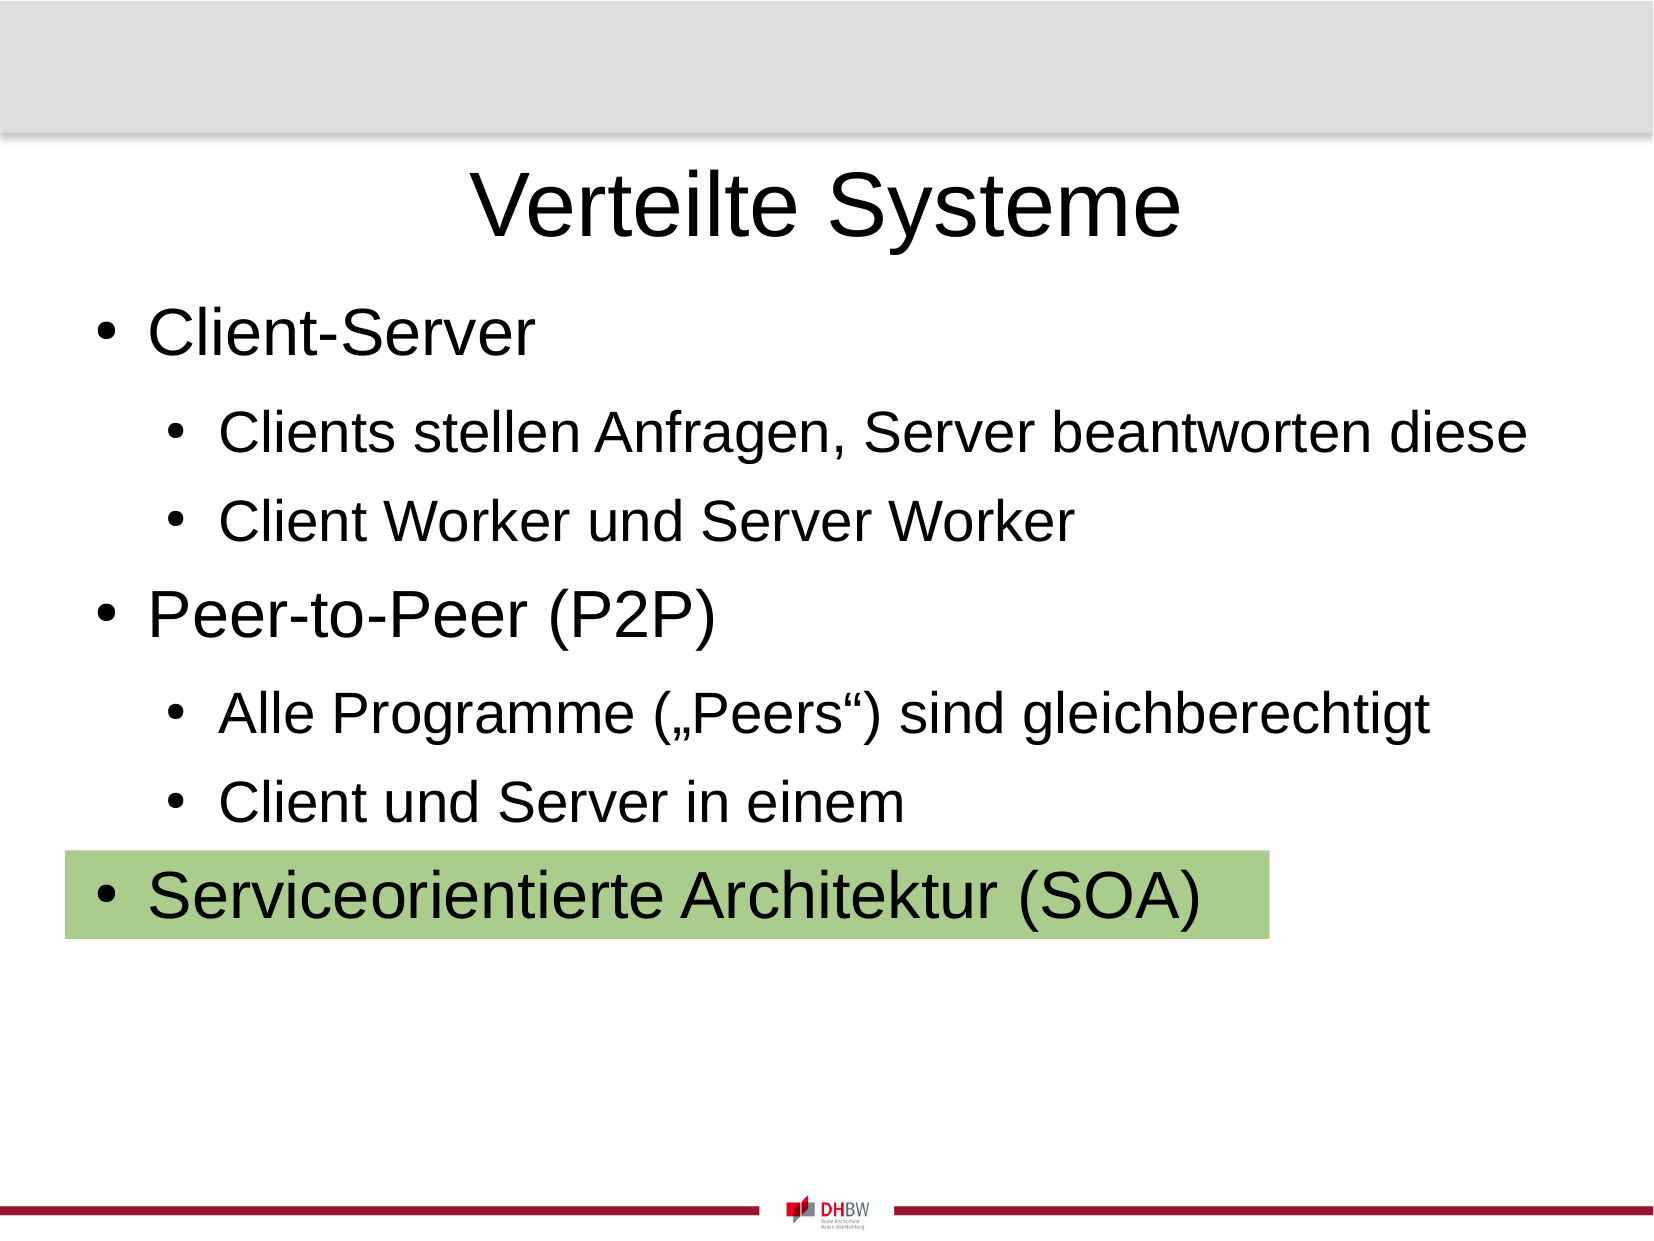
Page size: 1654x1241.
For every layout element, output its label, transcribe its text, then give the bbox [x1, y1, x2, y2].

list Client-Server Clients stellen Anfragen, Server beantworten diese Client Worker und Server Worker Peer-to-Peer (P2P) Alle Programme („Peers“) sind gleichberechtigt Client und Server in einem Serviceorientierte Architektur (SOA) [76, 295, 1565, 1015]
picture [0, 1, 1654, 1237]
title Verteilte Systeme [82, 147, 1571, 257]
text_box [64, 850, 76, 939]
